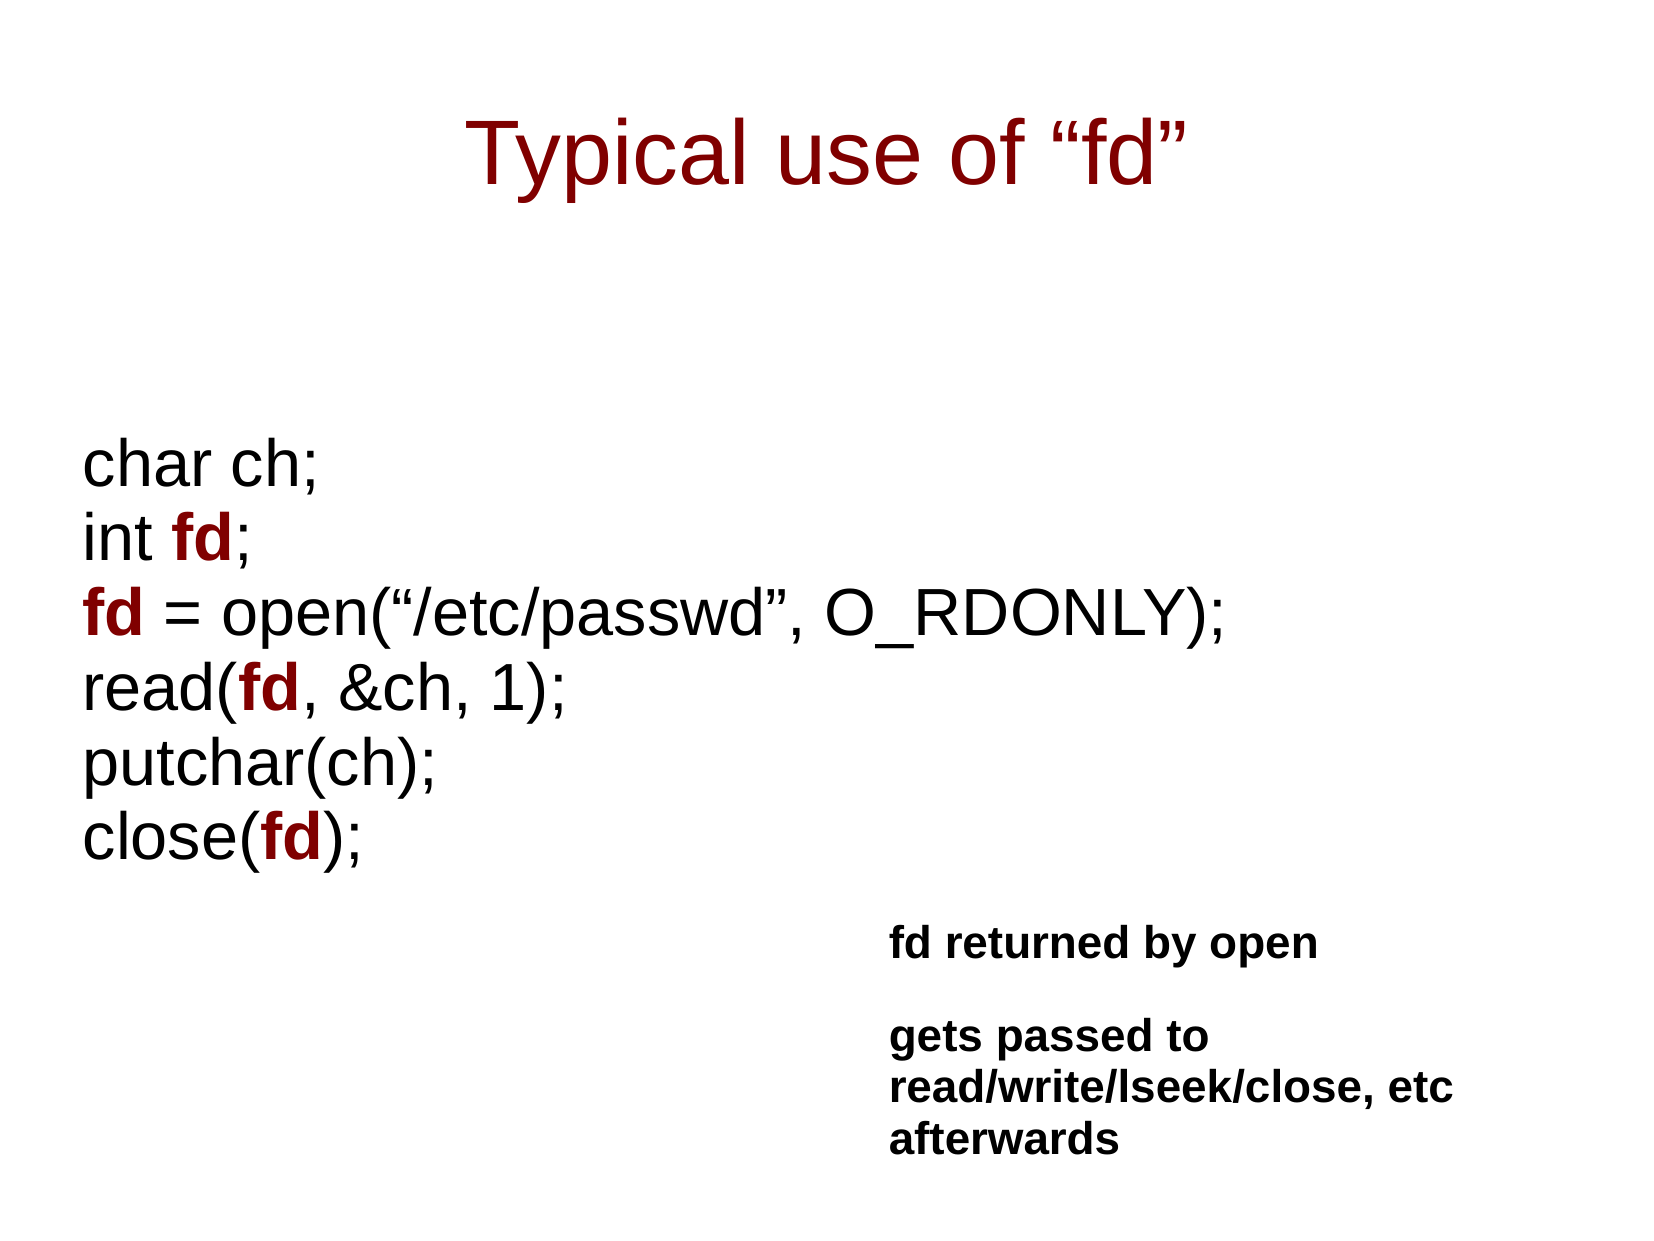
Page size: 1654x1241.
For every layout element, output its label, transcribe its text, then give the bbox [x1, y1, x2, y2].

subtitle char ch; int fd; fd = open(“/etc/passwd”, O_RDONLY); read(fd, &ch, 1); putchar(ch); close(fd); [82, 290, 1571, 1010]
text_box fd returned by open gets passed to read/write/lseek/close, etc afterwards [874, 909, 1642, 1172]
title Typical use of “fd” [82, 49, 1571, 257]
